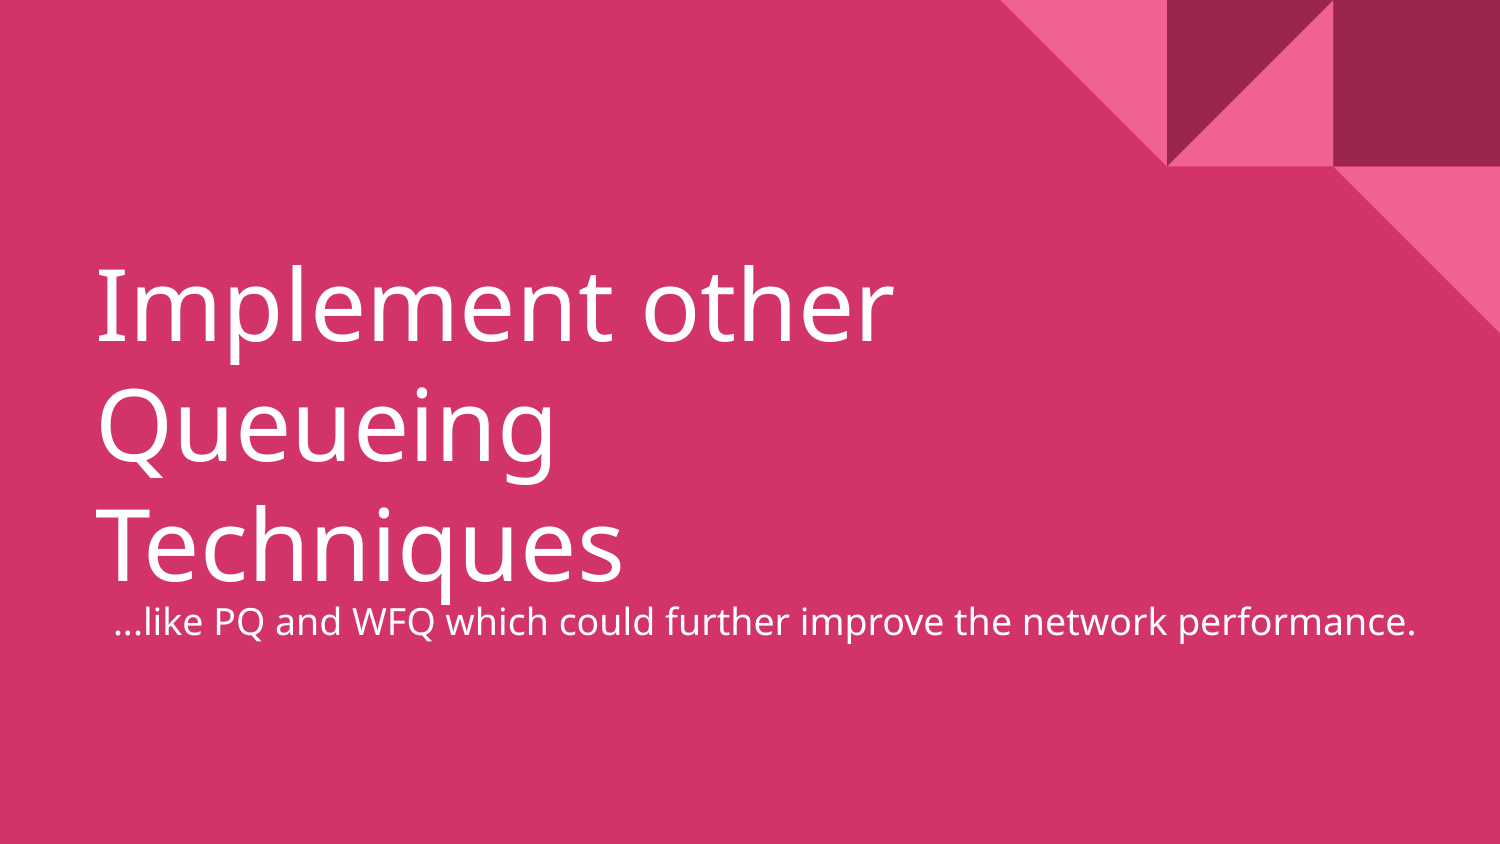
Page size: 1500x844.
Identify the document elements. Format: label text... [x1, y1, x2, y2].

title Implement other Queueing Techniques [80, 86, 1003, 758]
subtitle ...like PQ and WFQ which could further improve the network performance. [98, 583, 1447, 655]
